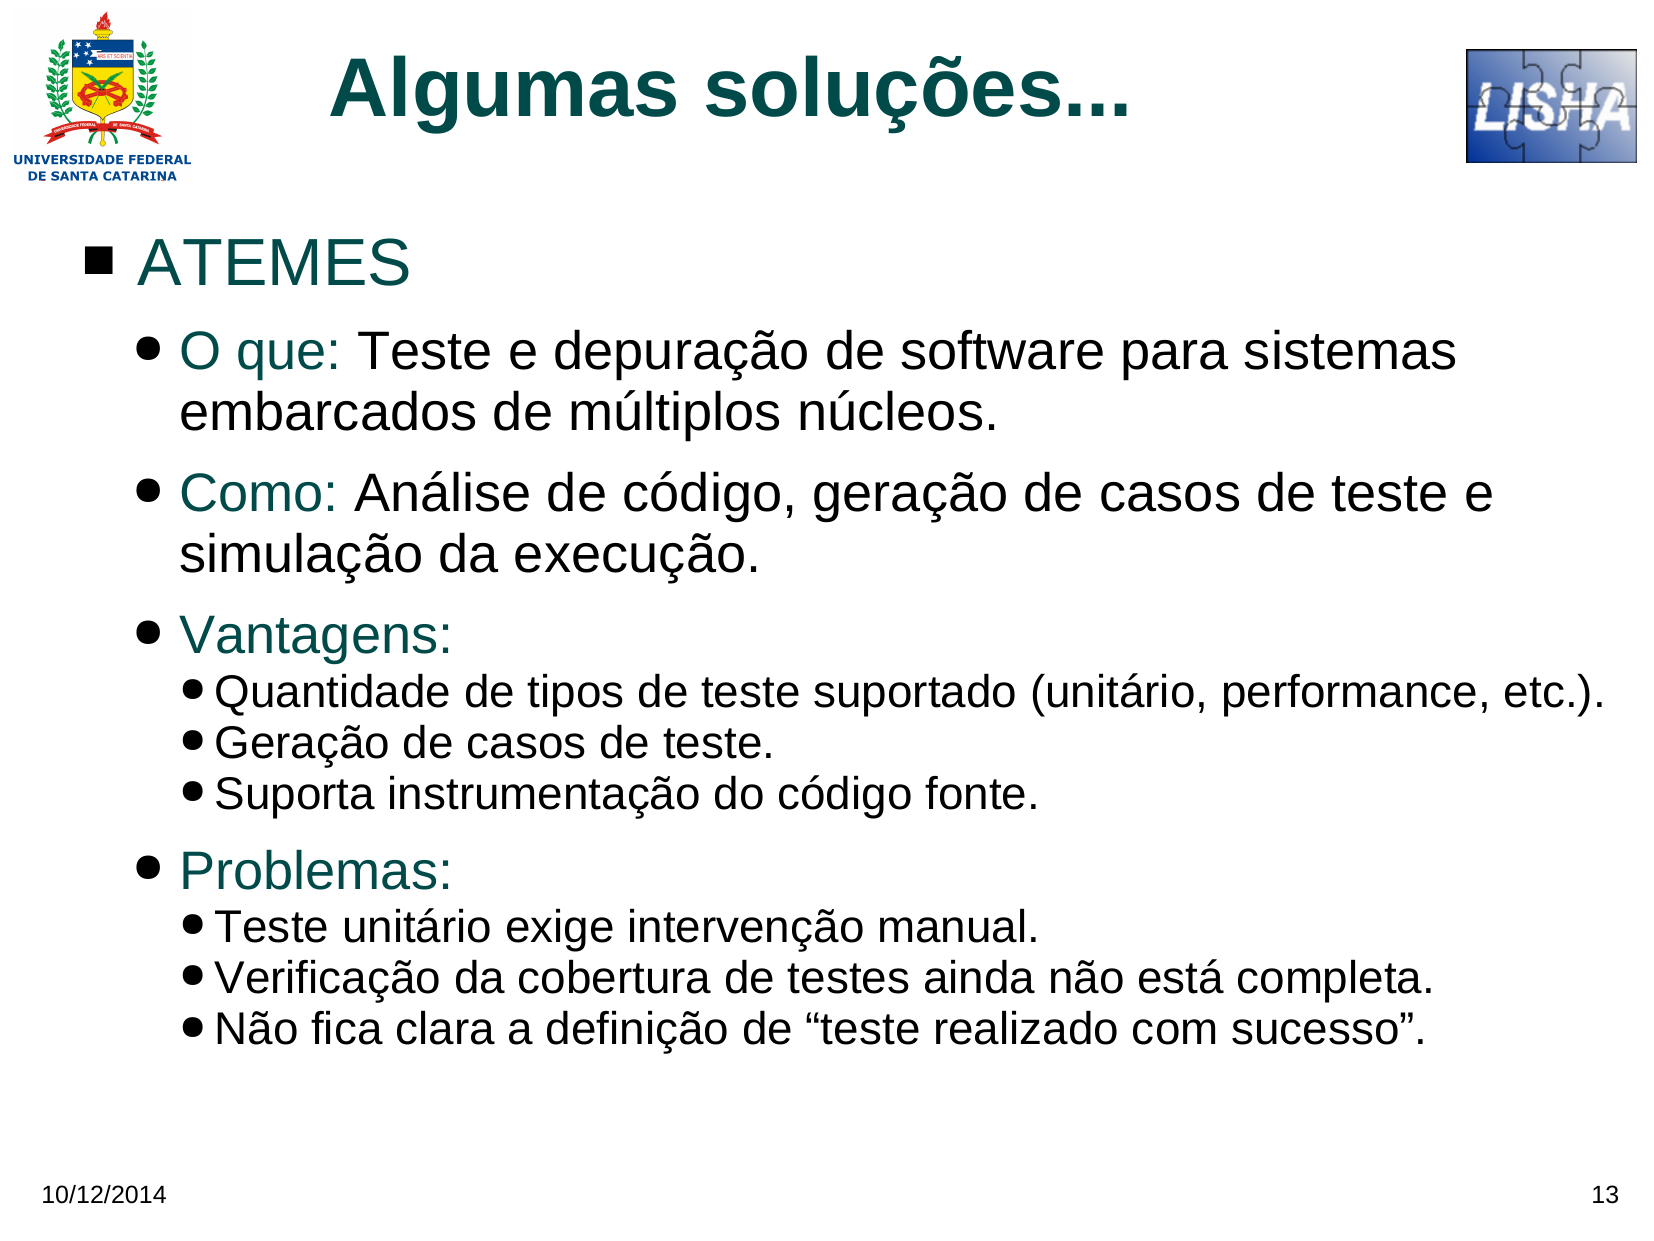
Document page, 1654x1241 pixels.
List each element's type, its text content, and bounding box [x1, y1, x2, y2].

list ATEMES O que: Teste e depuração de software para sistemas embarcados de múltiplos núcleos. Como: Análise de código, geração de casos de teste e simulação da execução. Vantagens: Quantidade de tipos de teste suportado (unitário, performance, etc.). Geração de casos de teste. Suporta instrumentação do código fonte. Problemas: Teste unitário exige intervenção manual. Verificação da cobertura de testes ainda não está completa. Não fica clara a definição de “teste realizado com sucesso”. [37, 225, 1613, 1163]
picture [13, 6, 191, 181]
title Algumas soluções... [37, 37, 1426, 151]
picture [1466, 49, 1637, 163]
